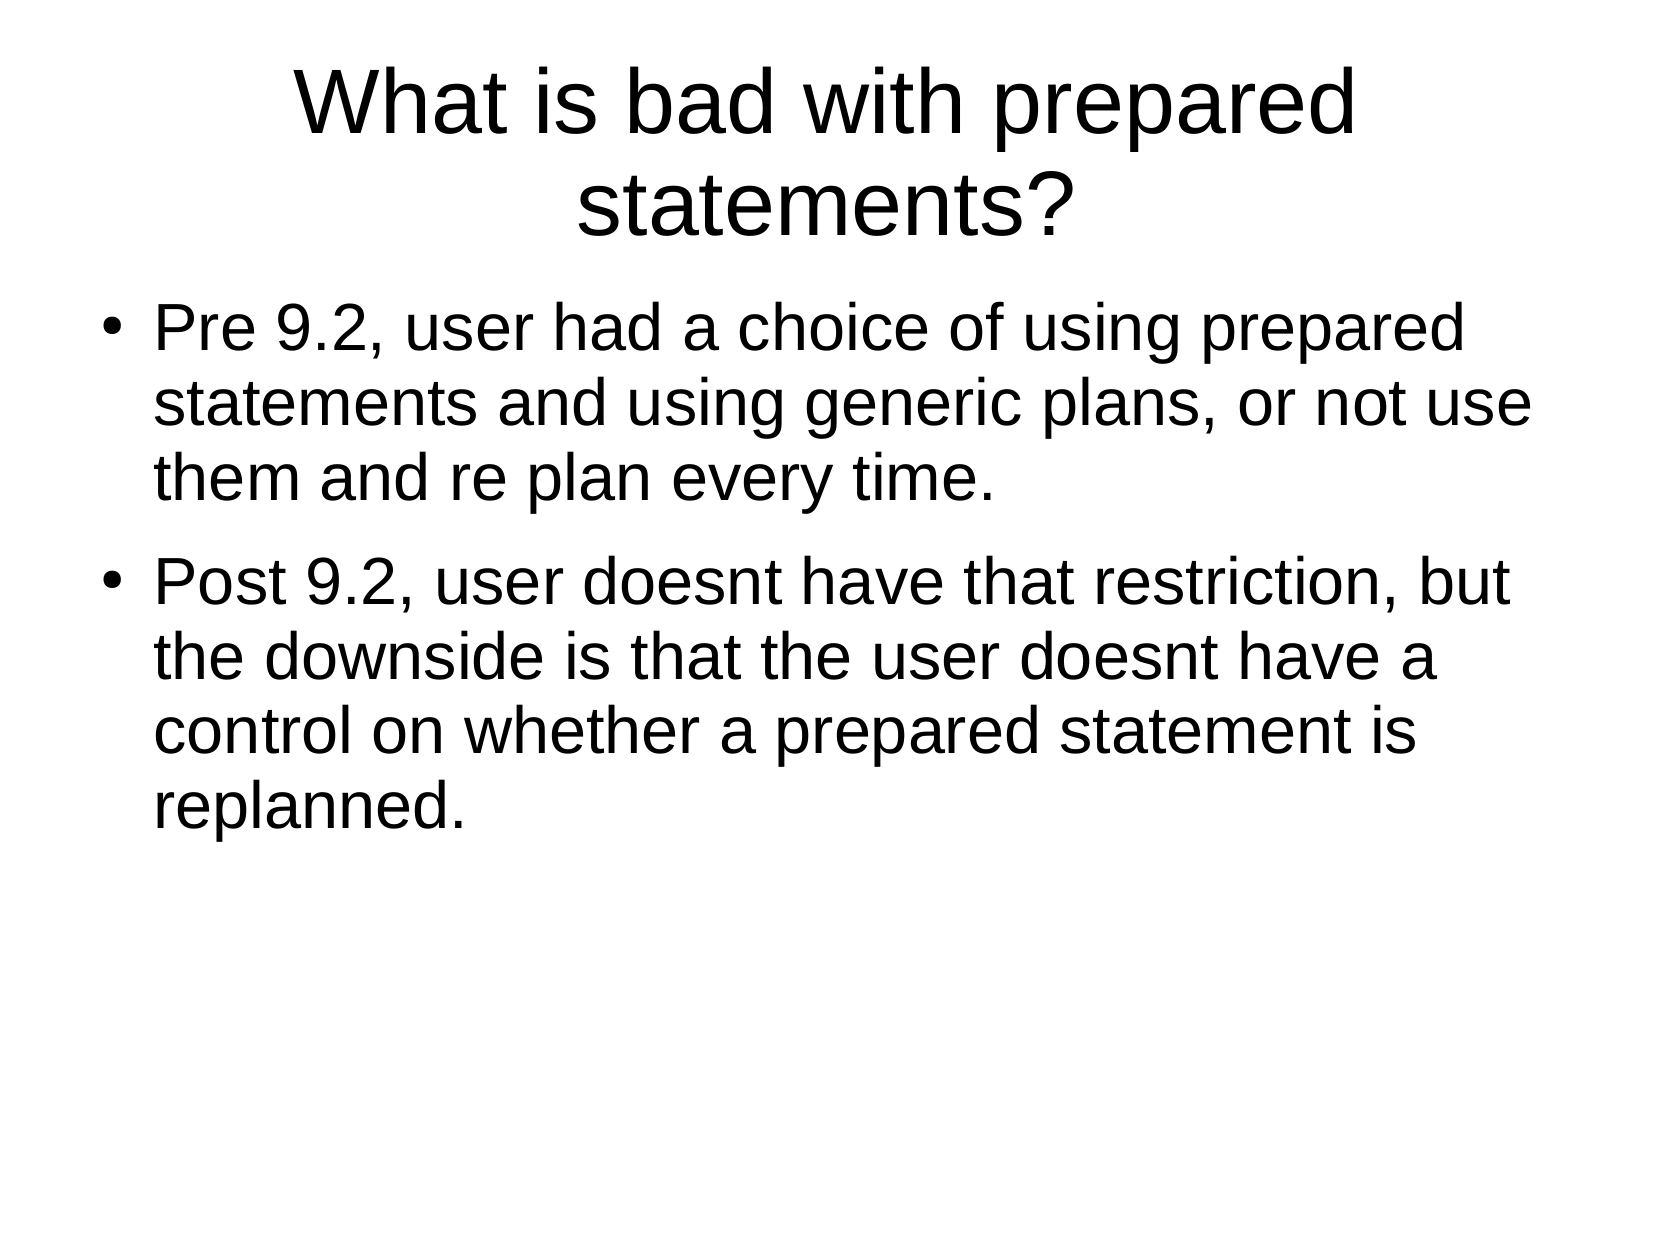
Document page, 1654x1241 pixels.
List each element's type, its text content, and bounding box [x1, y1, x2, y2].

title What is bad with prepared statements? [82, 49, 1571, 257]
list Pre 9.2, user had a choice of using prepared statements and using generic plans, or not use them and re plan every time. Post 9.2, user doesnt have that restriction, but the downside is that the user doesnt have a control on whether a prepared statement is replanned. [82, 290, 1538, 1010]
